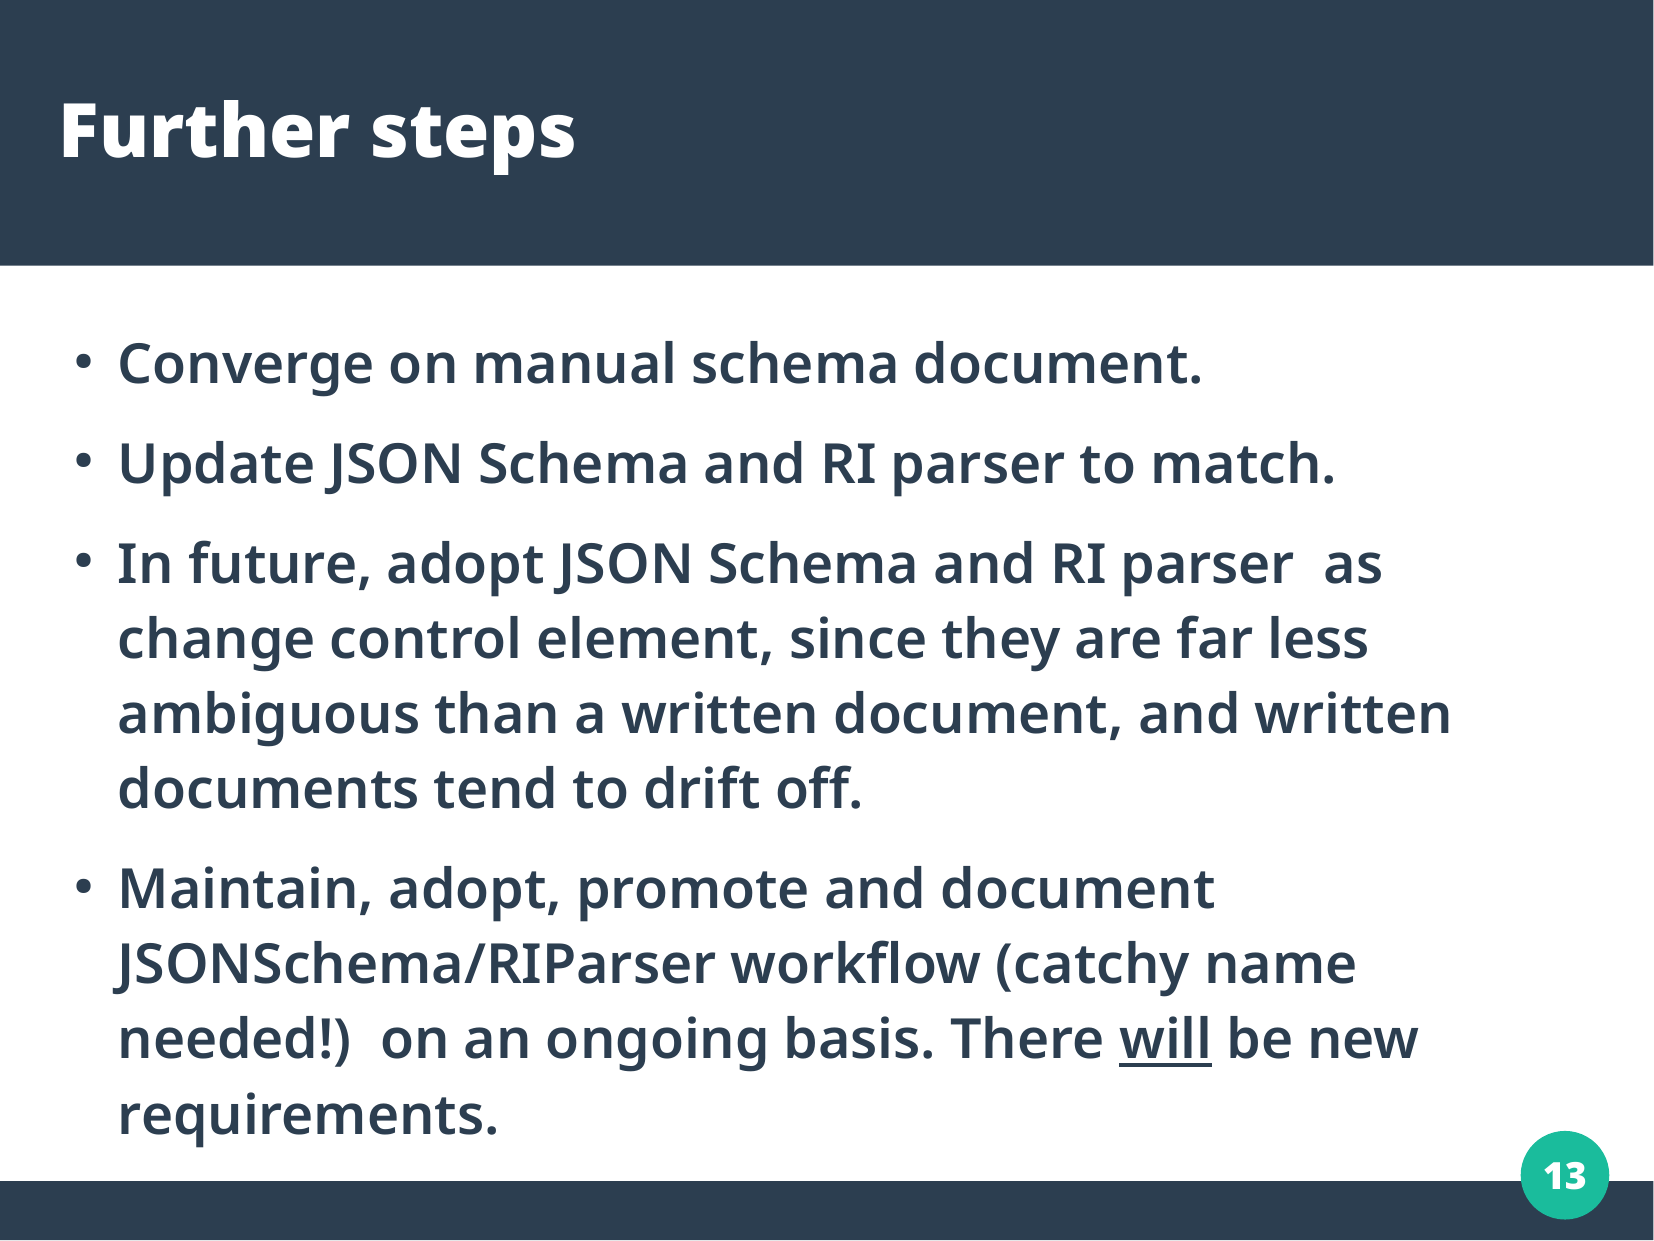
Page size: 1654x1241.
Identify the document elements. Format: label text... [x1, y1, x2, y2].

list Converge on manual schema document. Update JSON Schema and RI parser to match. In future, adopt JSON Schema and RI parser as change control element, since they are far less ambiguous than a written document, and written documents tend to drift off. Maintain, adopt, promote and document JSONSchema/RIParser workflow (catchy name needed!) on an ongoing basis. There will be new requirements. [59, 324, 1595, 1152]
title Further steps [59, 49, 1595, 207]
